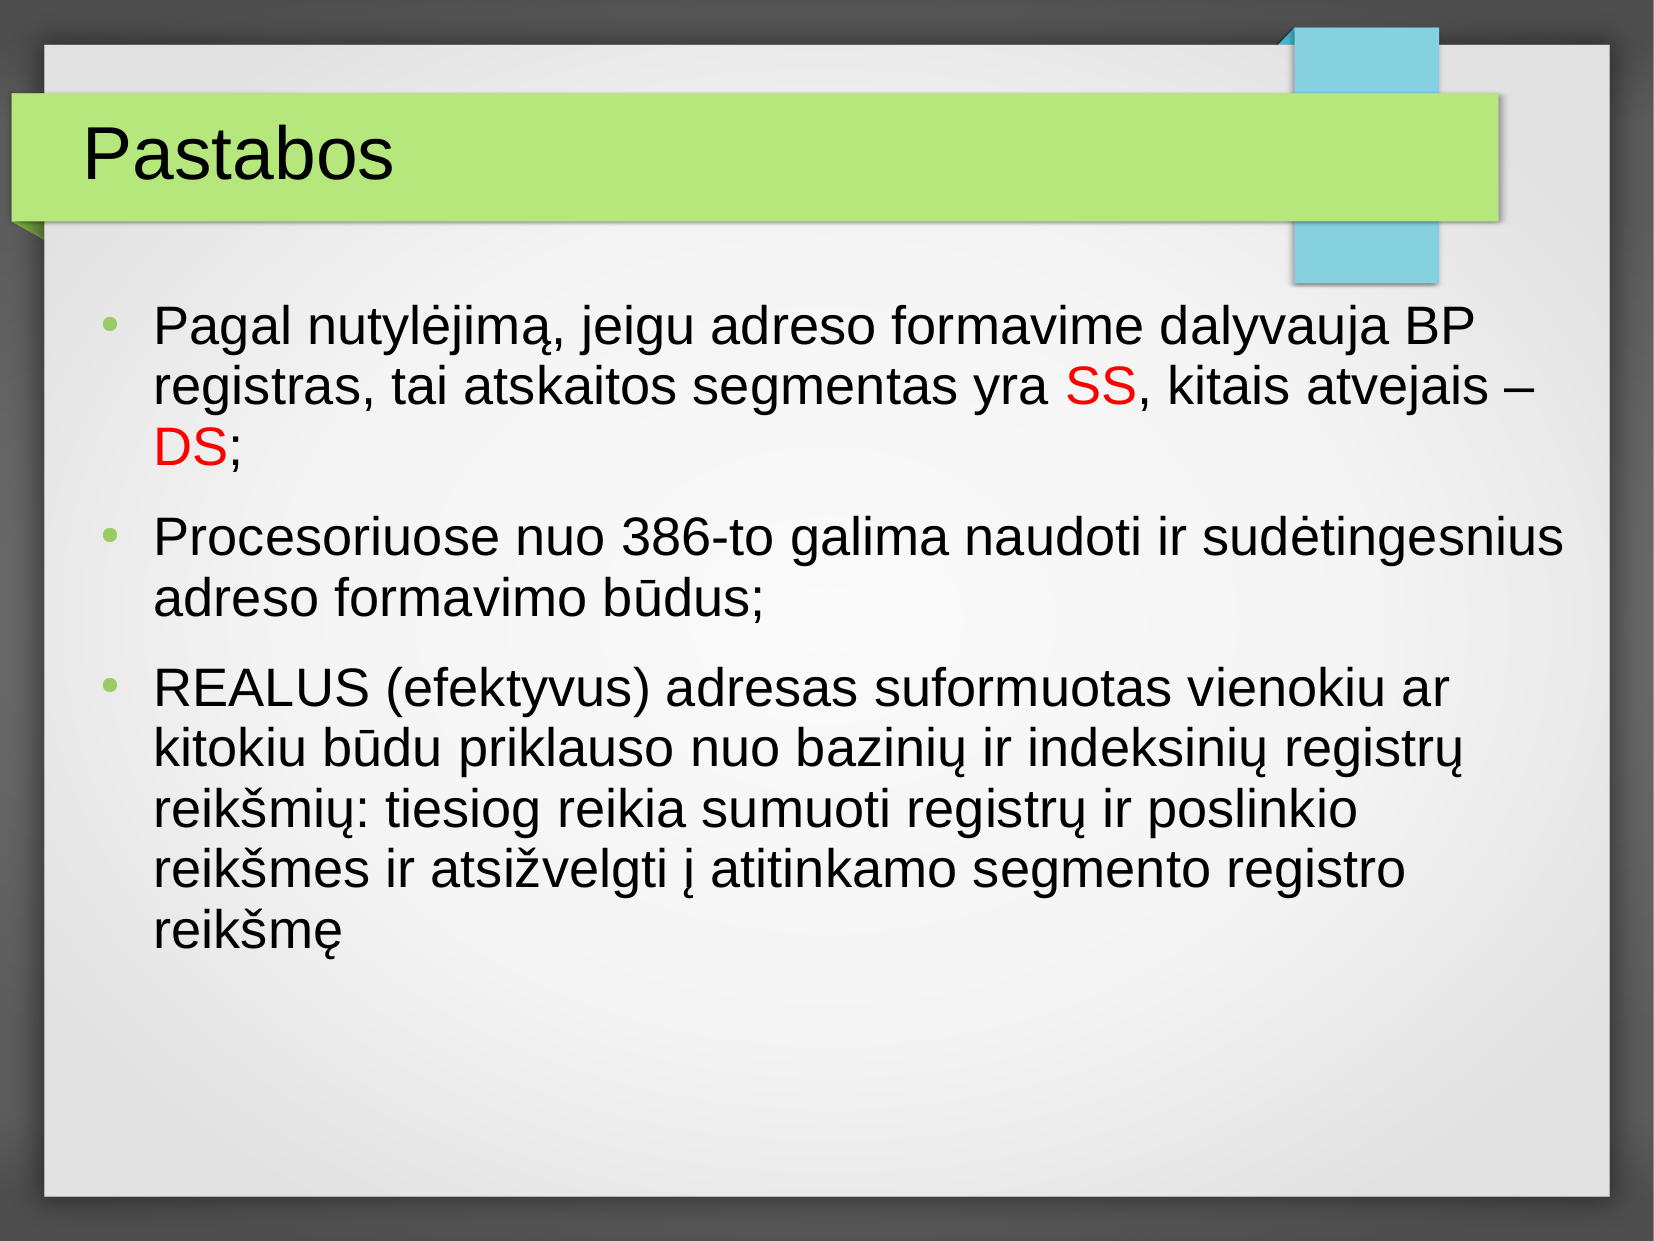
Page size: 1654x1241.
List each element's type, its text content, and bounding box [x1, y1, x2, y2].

picture [0, 0, 1654, 1241]
list Pagal nutylėjimą, jeigu adreso formavime dalyvauja BP registras, tai atskaitos segmentas yra SS, kitais atvejais – DS; Procesoriuose nuo 386-to galima naudoti ir sudėtingesnius adreso formavimo būdus; REALUS (efektyvus) adresas suformuotas vienokiu ar kitokiu būdu priklauso nuo bazinių ir indeksinių registrų reikšmių: tiesiog reikia sumuoti registrų ir poslinkio reikšmes ir atsižvelgti į atitinkamo segmento registro reikšmę [82, 295, 1571, 1015]
title Pastabos [82, 94, 1264, 213]
